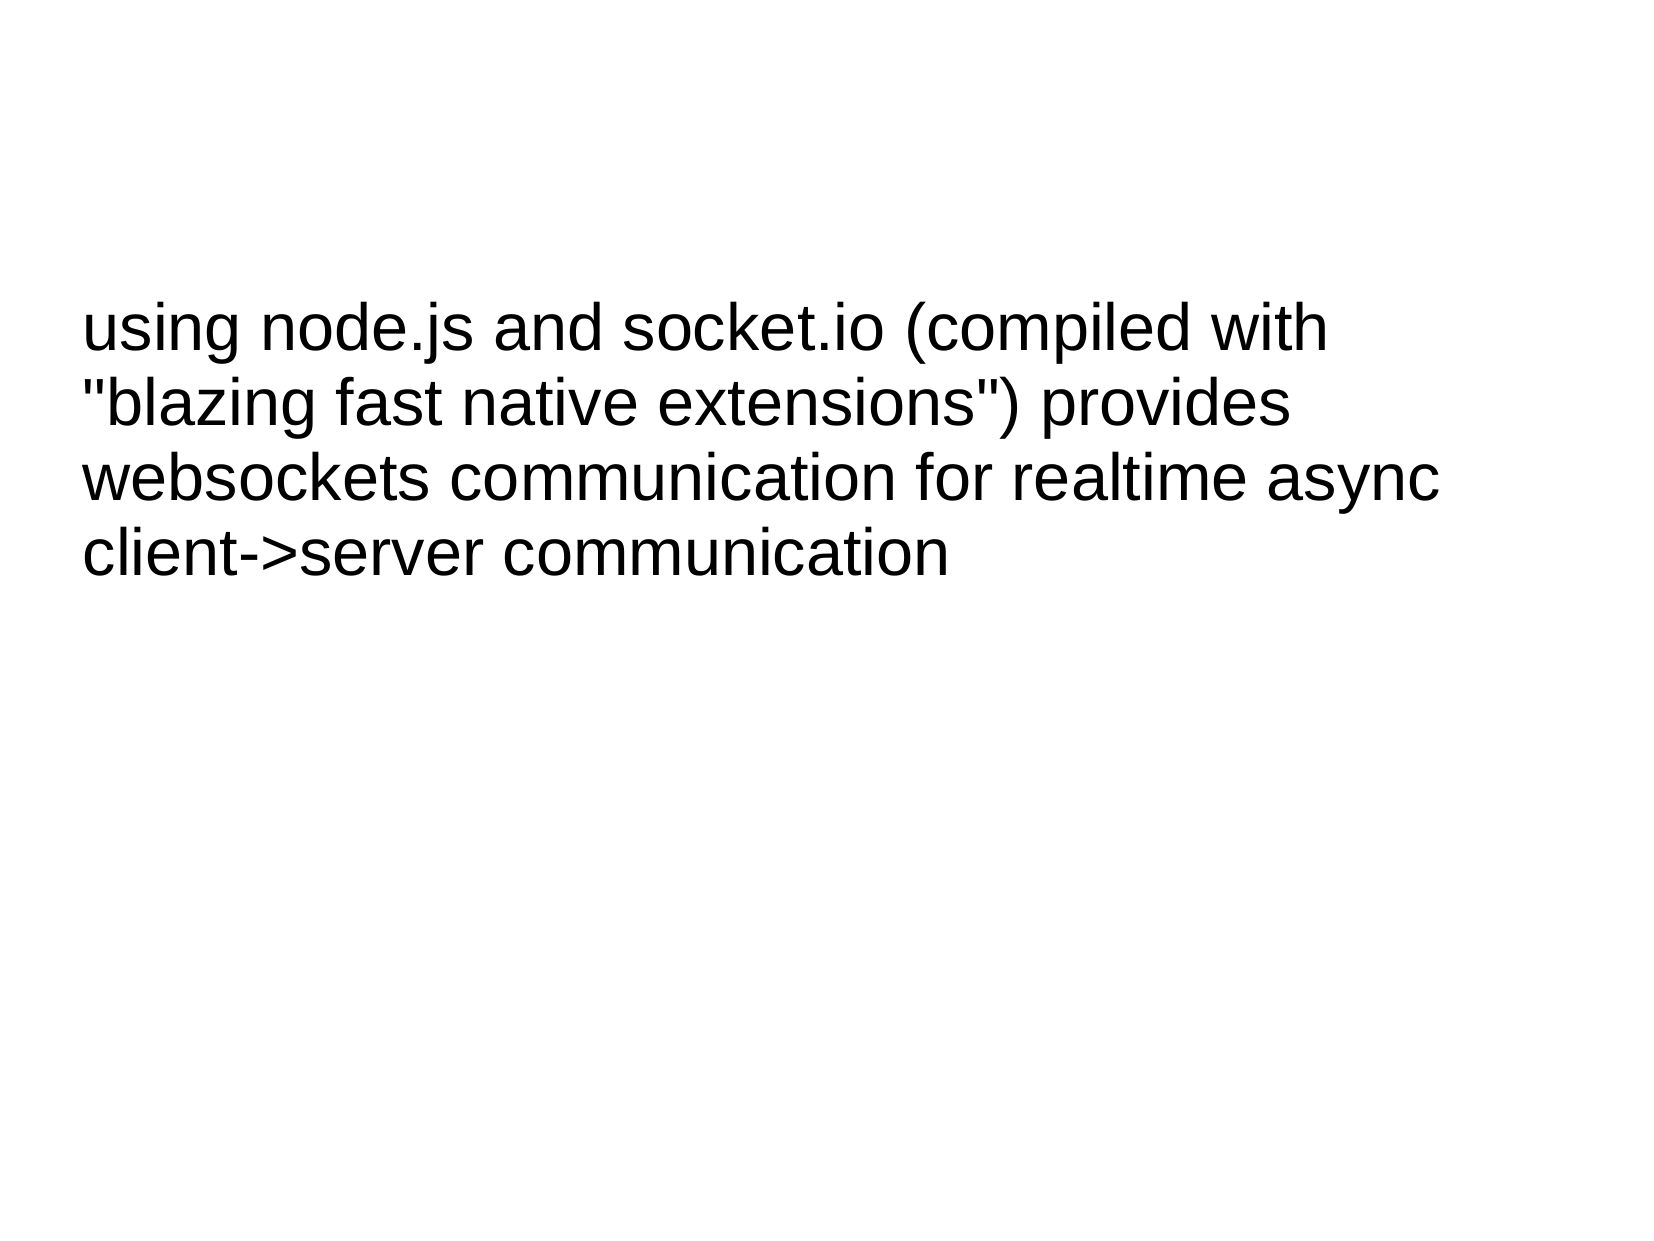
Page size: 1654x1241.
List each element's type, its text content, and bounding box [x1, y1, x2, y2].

list using node.js and socket.io (compiled with "blazing fast native extensions") provides websockets communication for realtime async client->server communication [82, 290, 1538, 1010]
